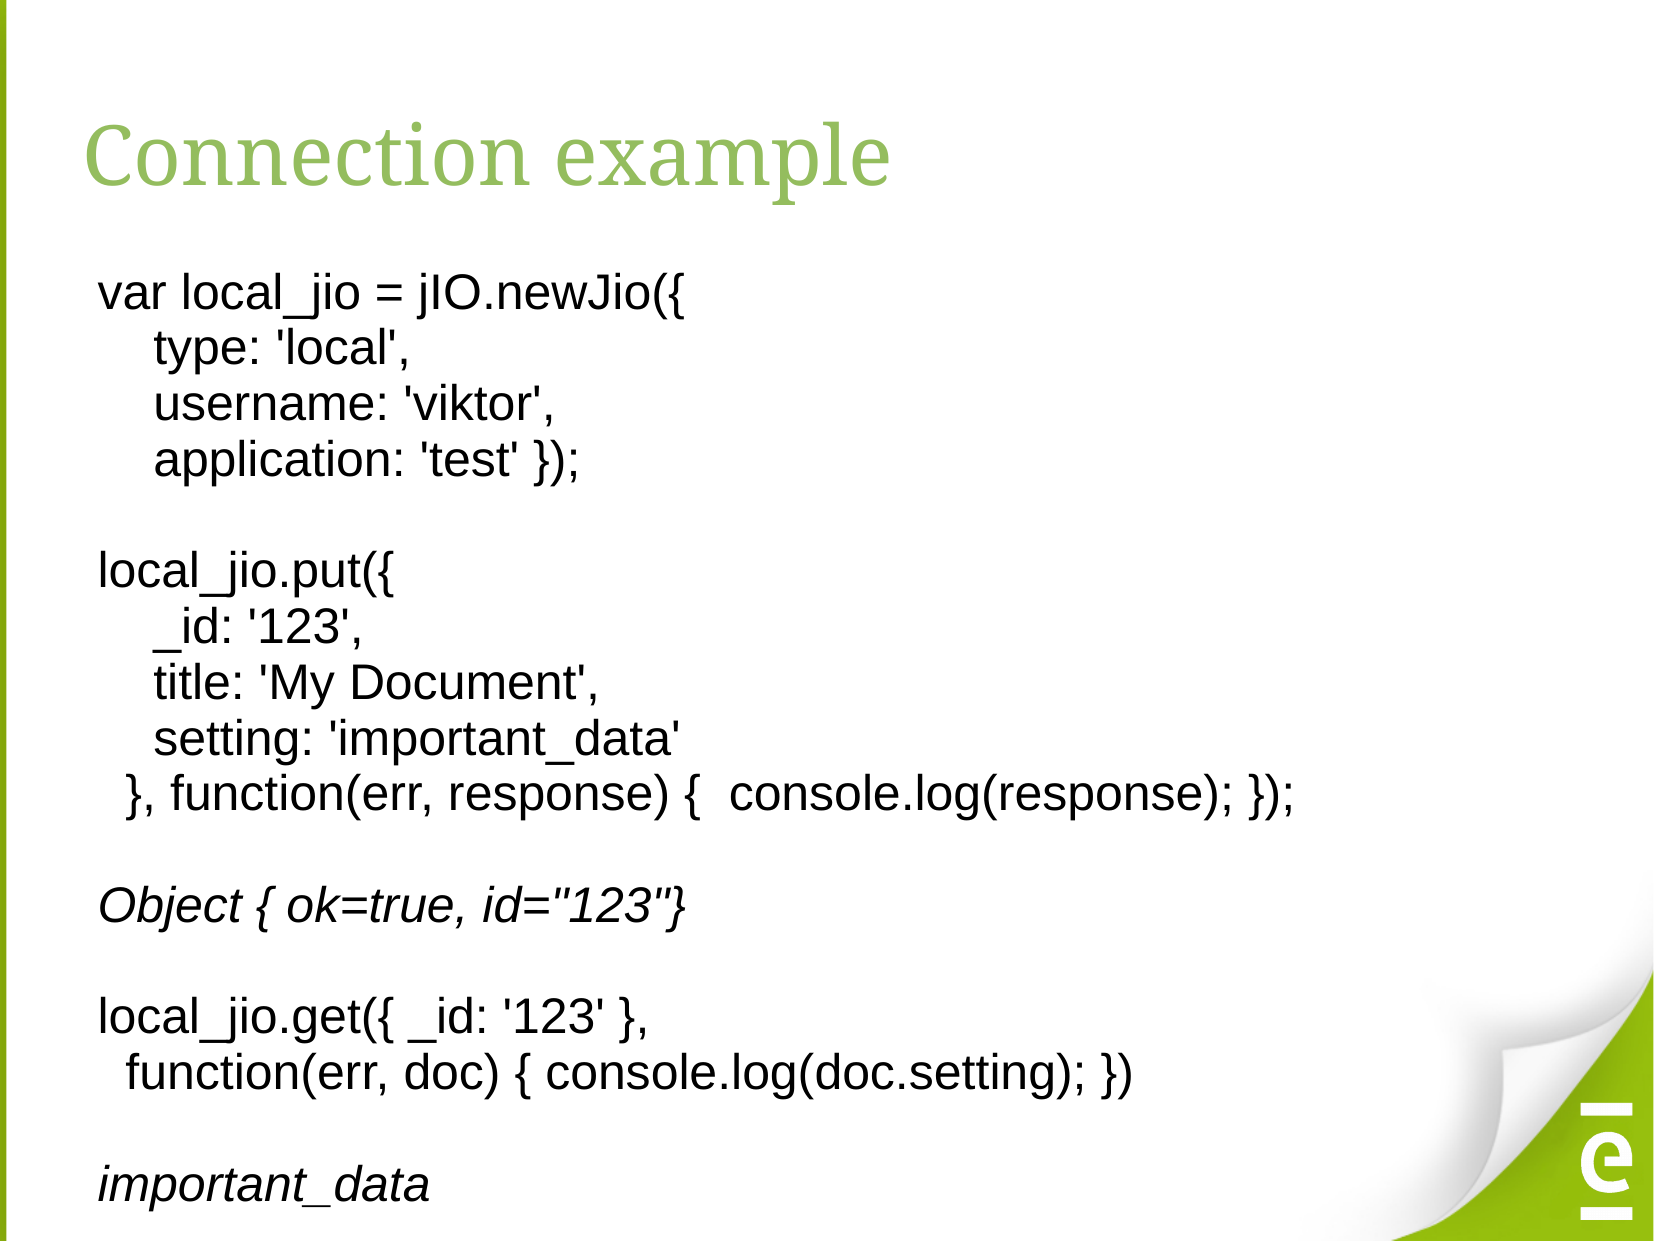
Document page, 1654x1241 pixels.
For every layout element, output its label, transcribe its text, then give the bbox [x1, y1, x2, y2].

text_box var local_jio = jIO.newJio({ type: 'local', username: 'viktor', application: 'test' }); local_jio.put({ _id: '123', title: 'My Document', setting: 'important_data' }, function(err, response) { console.log(response); }); Object { ok=true, id="123"} local_jio.get({ _id: '123' }, function(err, doc) { console.log(doc.setting); }) important_data [82, 256, 1441, 1220]
picture [0, 0, 1654, 1241]
title Connection example [82, 49, 1571, 257]
